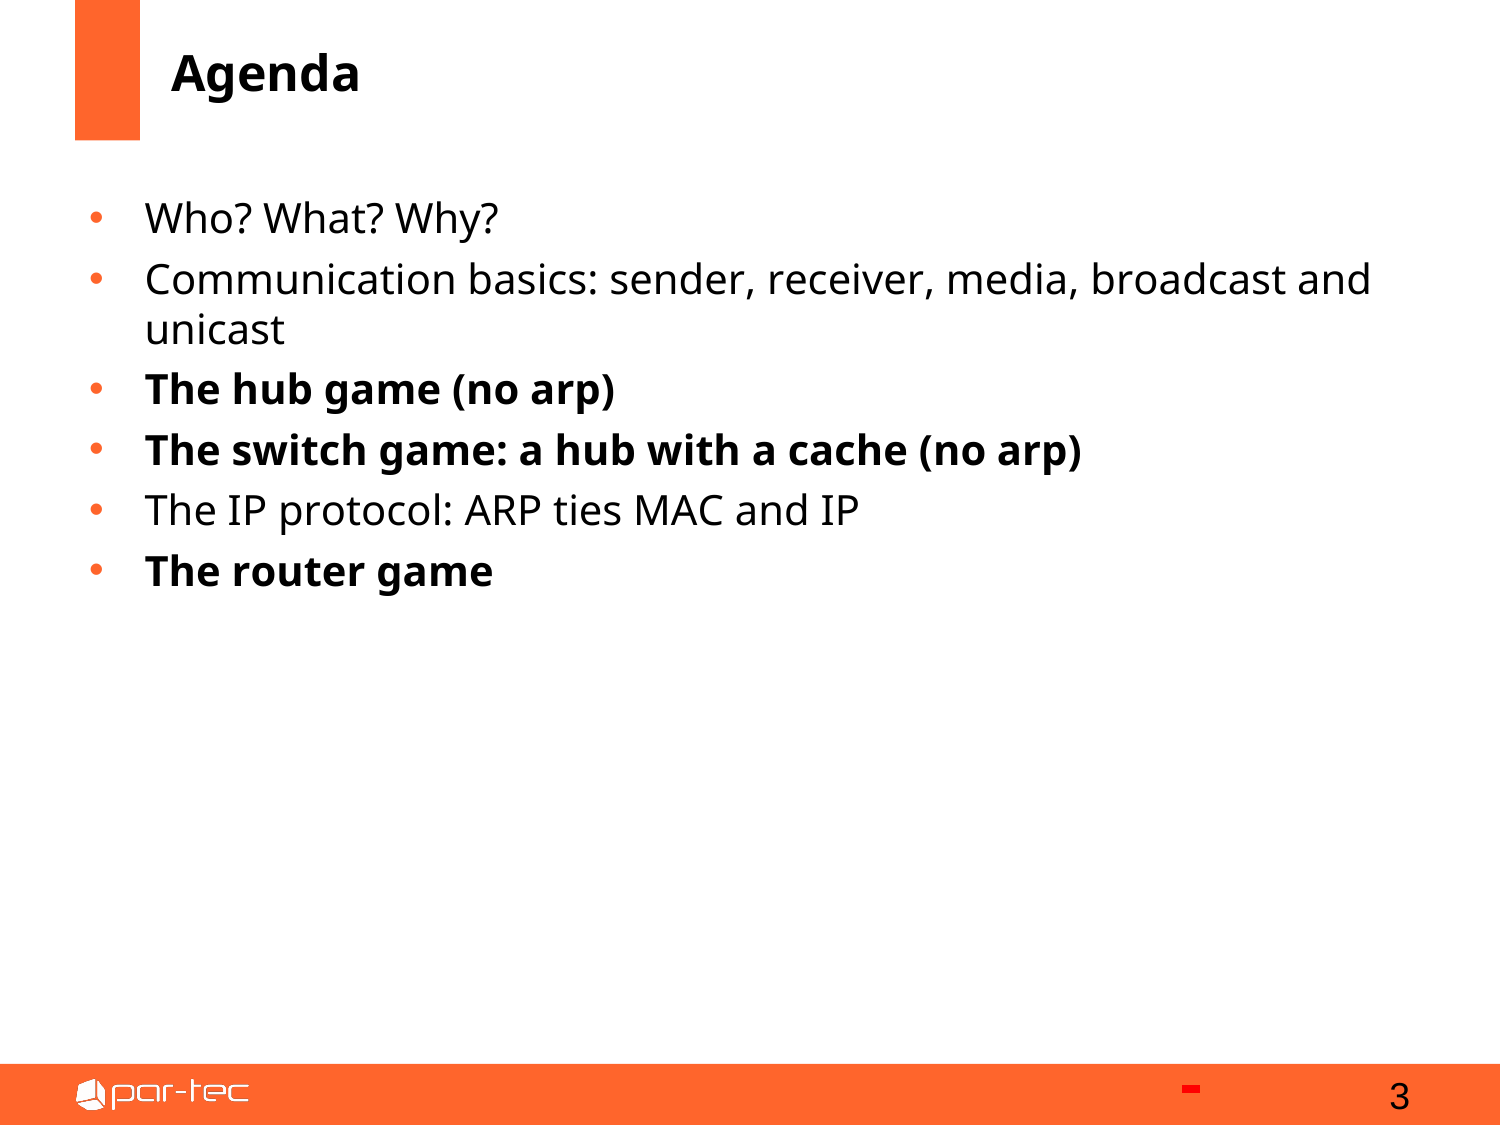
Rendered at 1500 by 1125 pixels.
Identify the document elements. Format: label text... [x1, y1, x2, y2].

picture [75, 1077, 250, 1116]
text_box Who? What? Why? Communication basics: sender, receiver, media, broadcast and unicast The hub game (no arp) The switch game: a hub with a cache (no arp) The IP protocol: ARP ties MAC and IP The router game [74, 184, 1425, 1030]
text_box Agenda [171, 0, 1424, 143]
text_box Agenda [184, 62, 193, 76]
